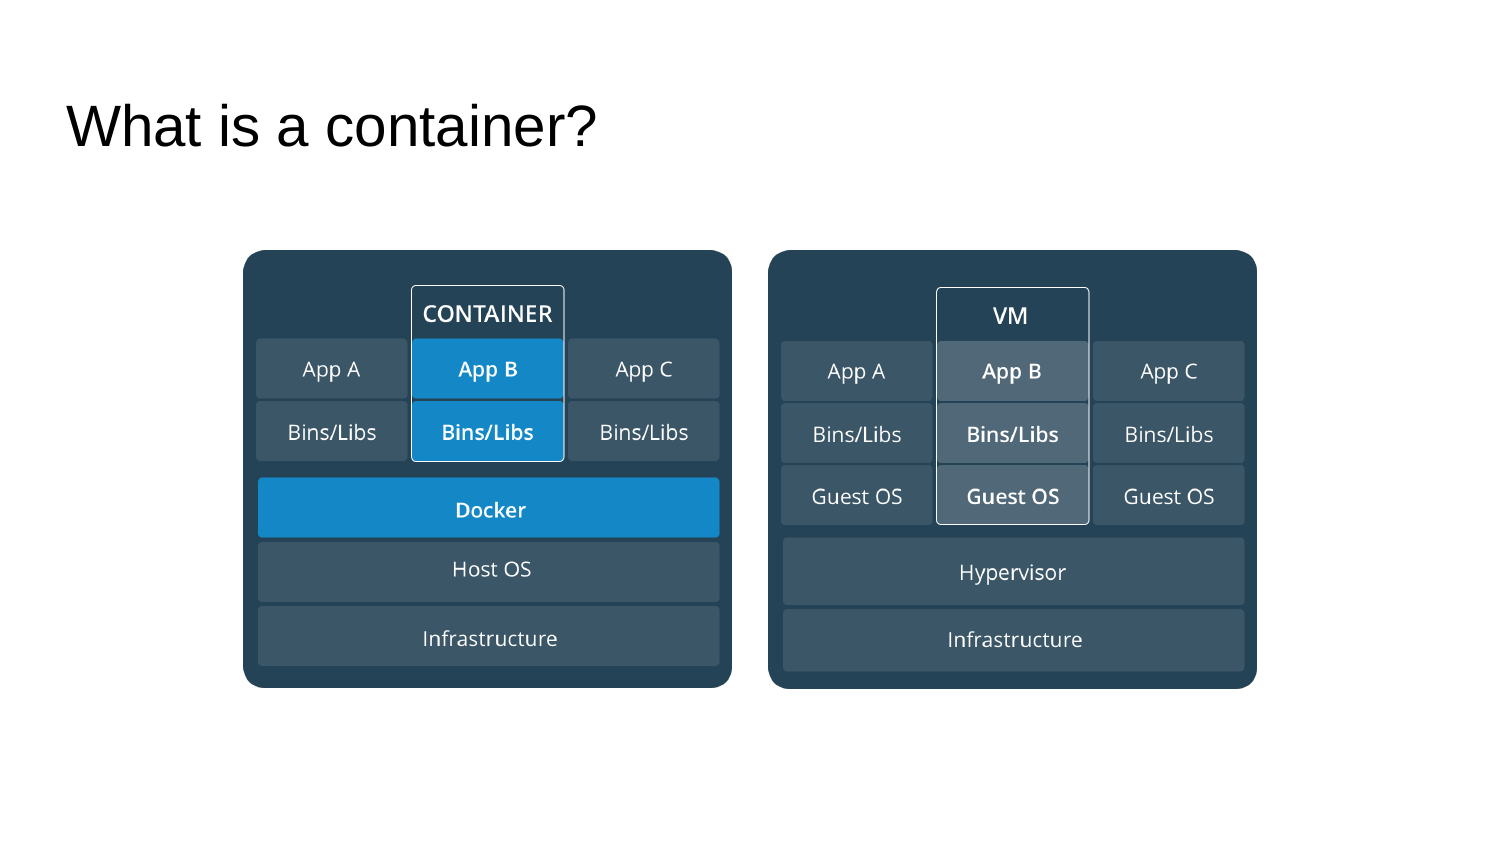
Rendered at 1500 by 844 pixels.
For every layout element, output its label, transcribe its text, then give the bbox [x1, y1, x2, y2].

picture [768, 250, 1257, 689]
title What is a container? [51, 72, 1449, 167]
picture [243, 250, 732, 688]
